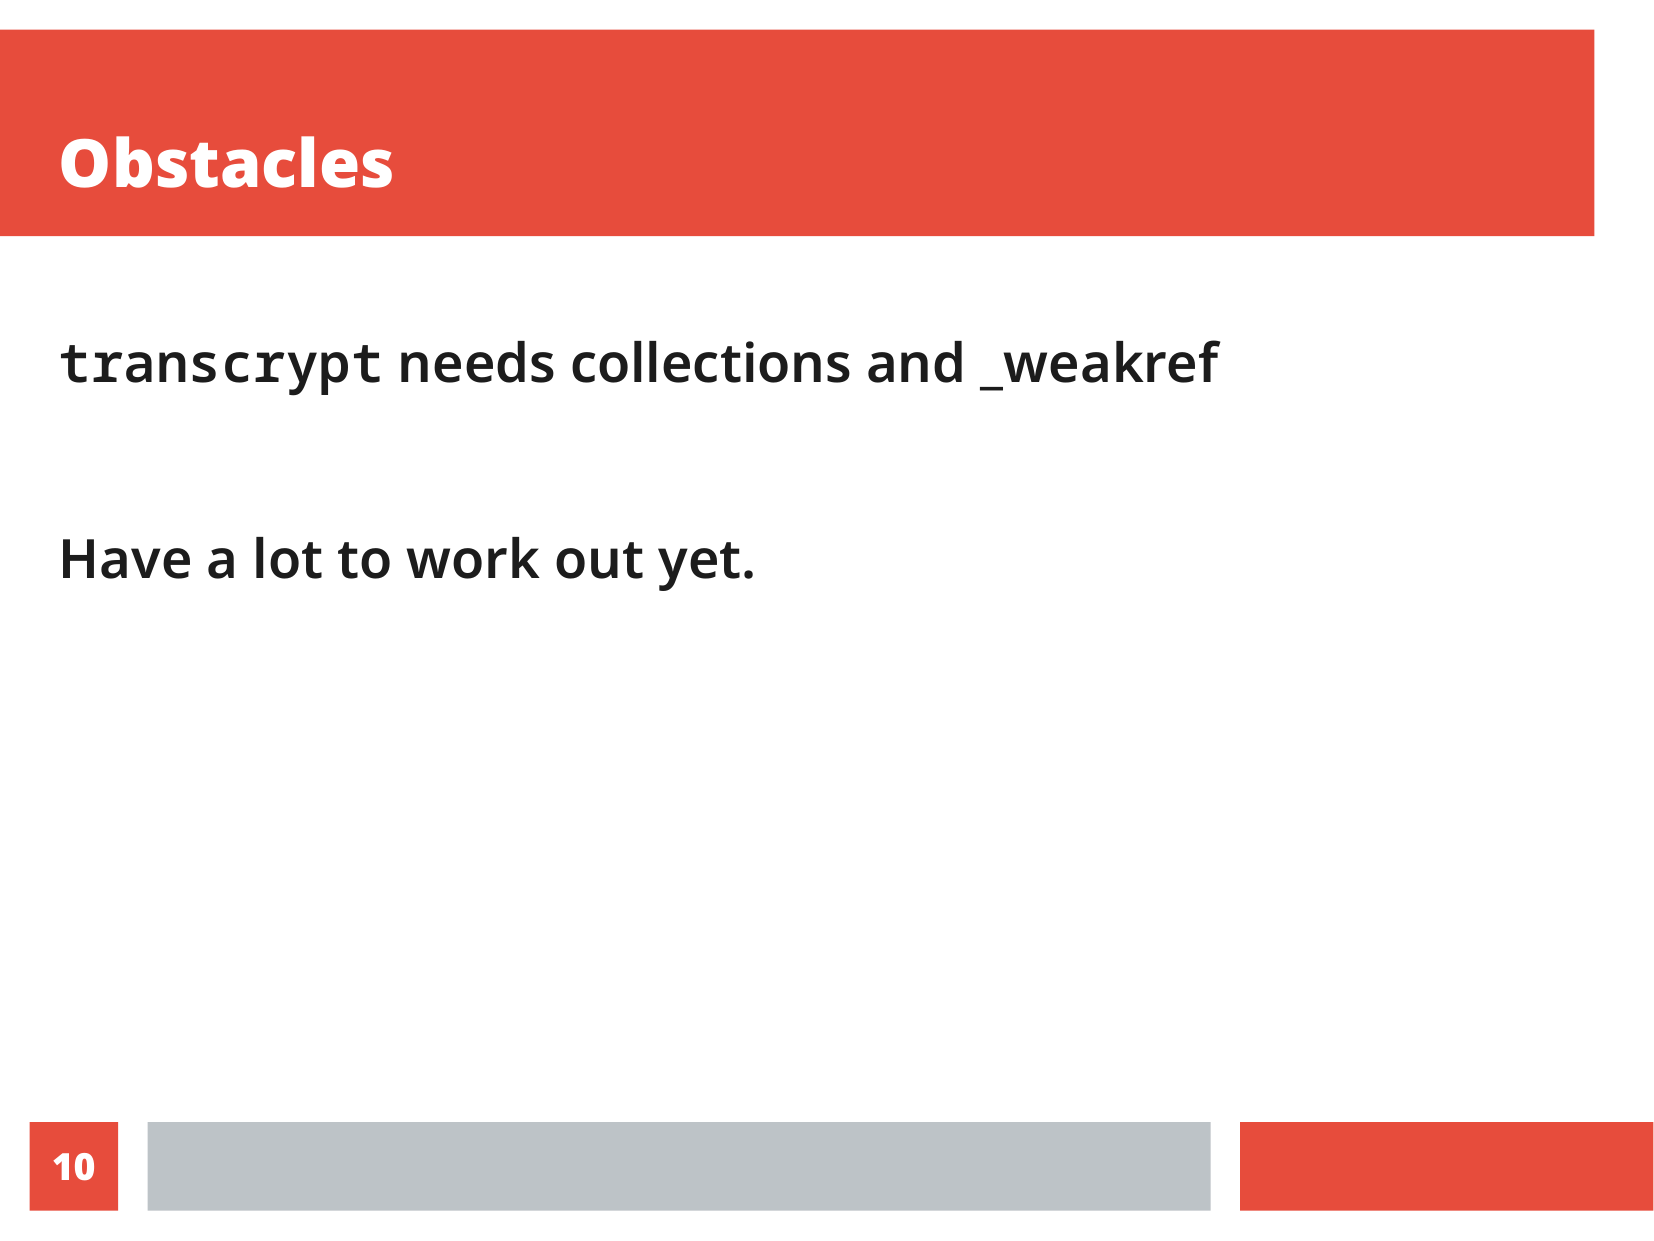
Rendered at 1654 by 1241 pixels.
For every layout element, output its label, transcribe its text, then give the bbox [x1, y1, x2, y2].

title Obstacles [59, 59, 1595, 207]
list transcrypt needs collections and _weakref Have a lot to work out yet. [59, 324, 1565, 691]
